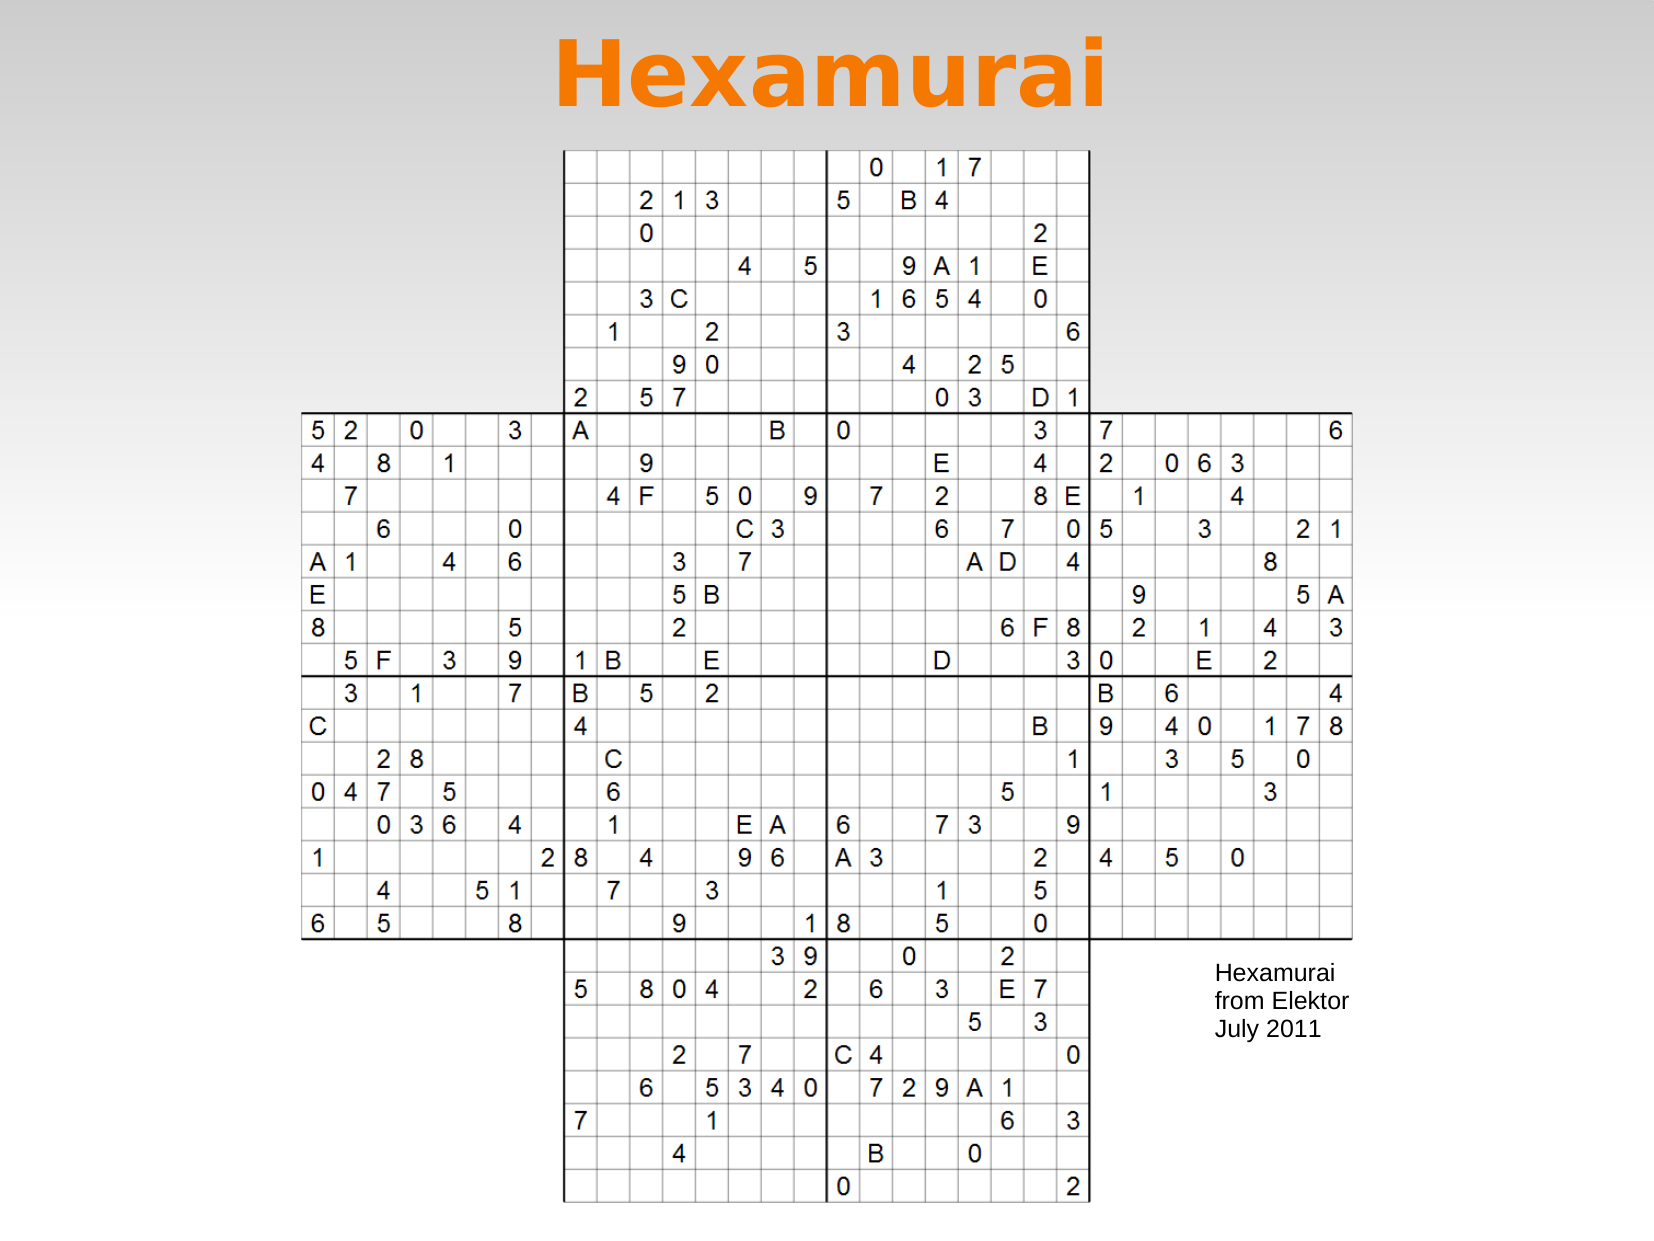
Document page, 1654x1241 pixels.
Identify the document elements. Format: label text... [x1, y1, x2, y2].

text_box Hexamurai from Elektor July 2011 [1200, 951, 1365, 1051]
picture [300, 149, 1353, 1203]
title Hexamurai [86, 0, 1576, 151]
